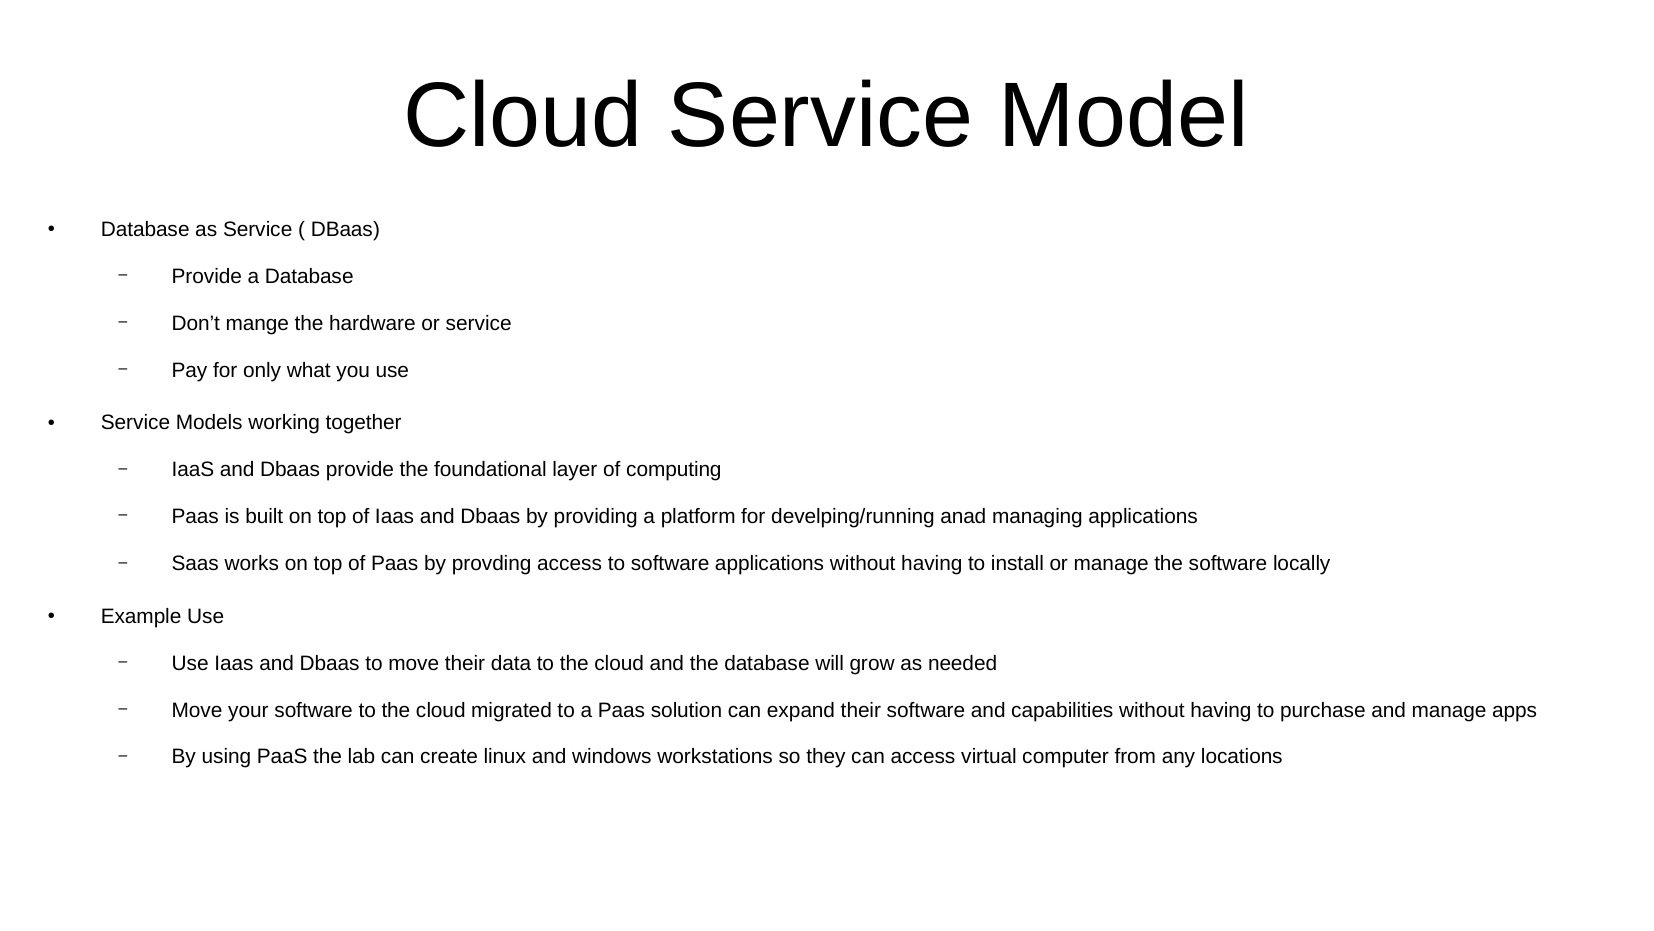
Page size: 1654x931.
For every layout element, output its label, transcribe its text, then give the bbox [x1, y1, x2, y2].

title Cloud Service Model [82, 37, 1571, 193]
list Database as Service ( DBaas) Provide a Database Don’t mange the hardware or service Pay for only what you use Service Models working together IaaS and Dbaas provide the foundational layer of computing Paas is built on top of Iaas and Dbaas by providing a platform for develping/running anad managing applications Saas works on top of Paas by provding access to software applications without having to install or manage the software locally Example Use Use Iaas and Dbaas to move their data to the cloud and the database will grow as needed Move your software to the cloud migrated to a Paas solution can expand their software and capabilities without having to purchase and manage apps By using PaaS the lab can create linux and windows workstations so they can access virtual computer from any locations [30, 217, 1571, 901]
